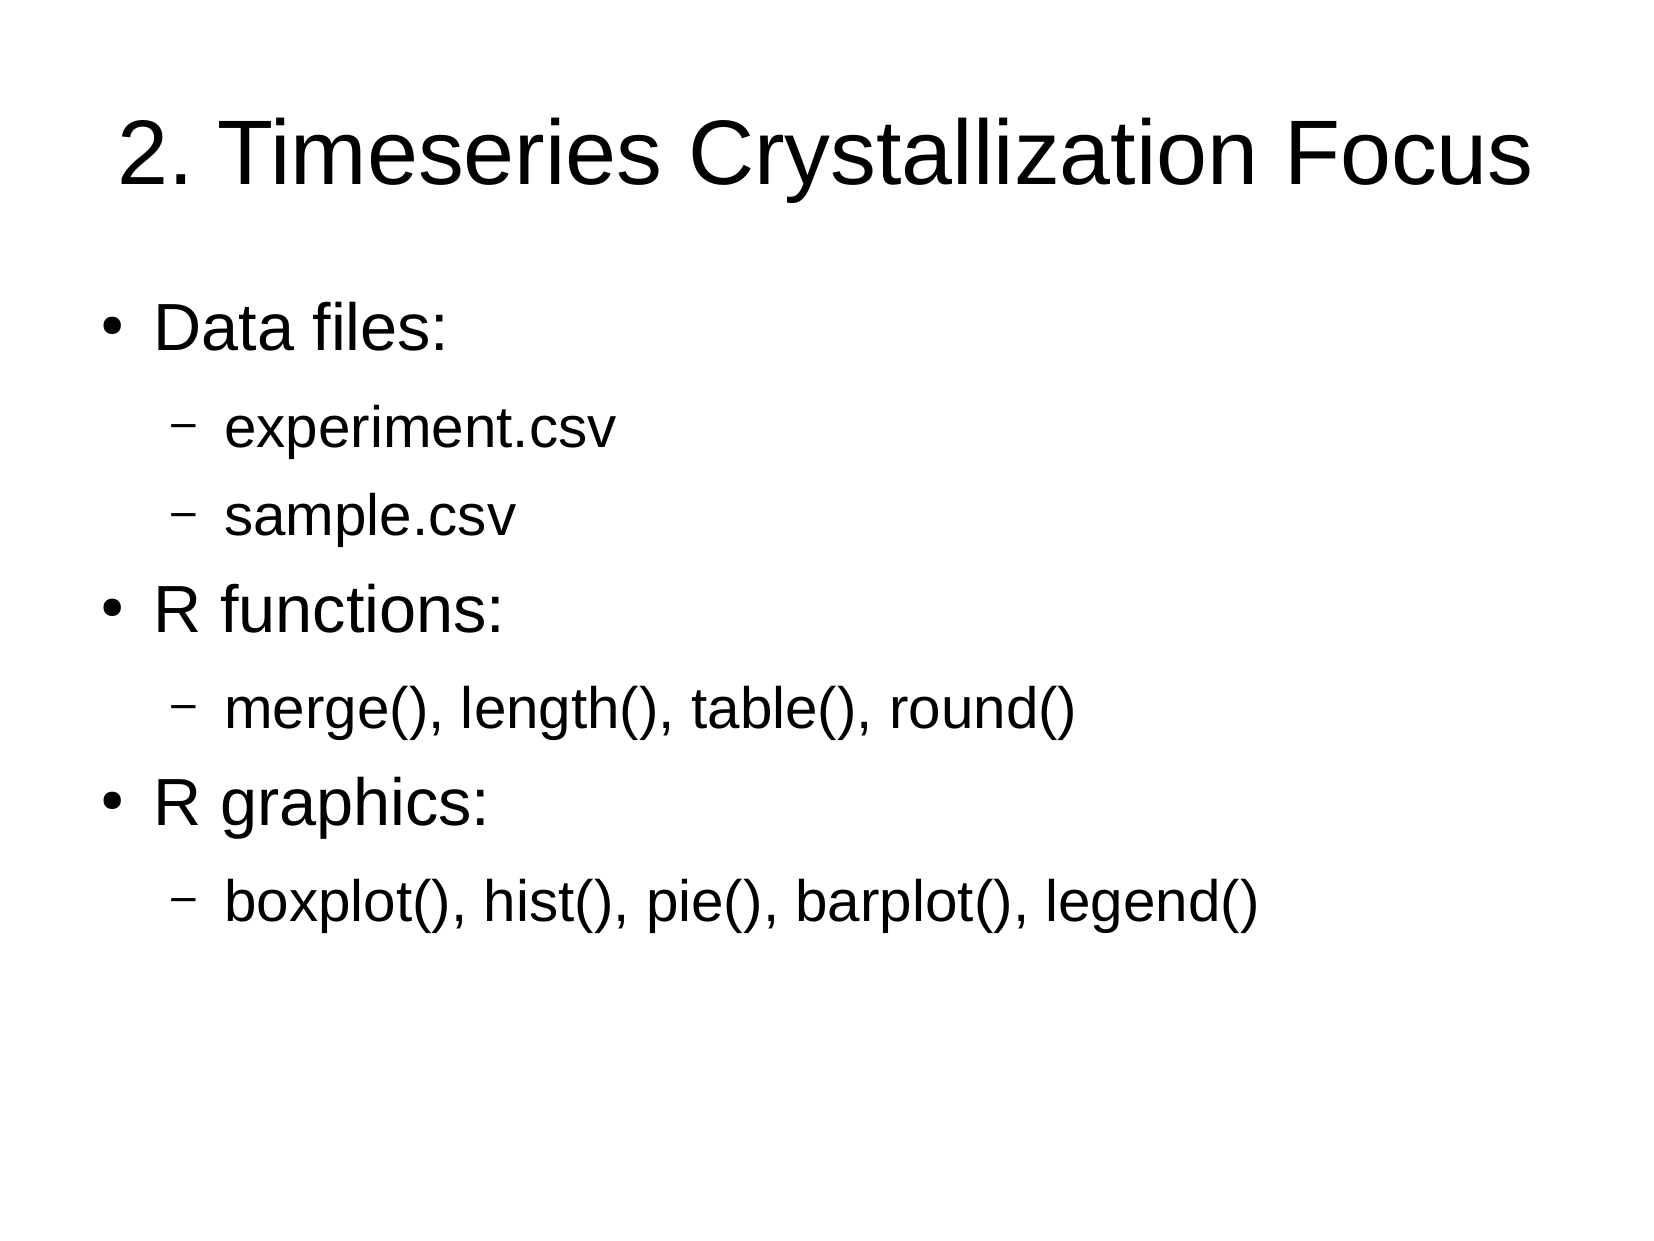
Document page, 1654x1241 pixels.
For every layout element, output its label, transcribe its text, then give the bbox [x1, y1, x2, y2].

list Data files: experiment.csv sample.csv R functions: merge(), length(), table(), round() R graphics: boxplot(), hist(), pie(), barplot(), legend() [82, 290, 1538, 1010]
title 2. Timeseries Crystallization Focus [82, 49, 1571, 257]
